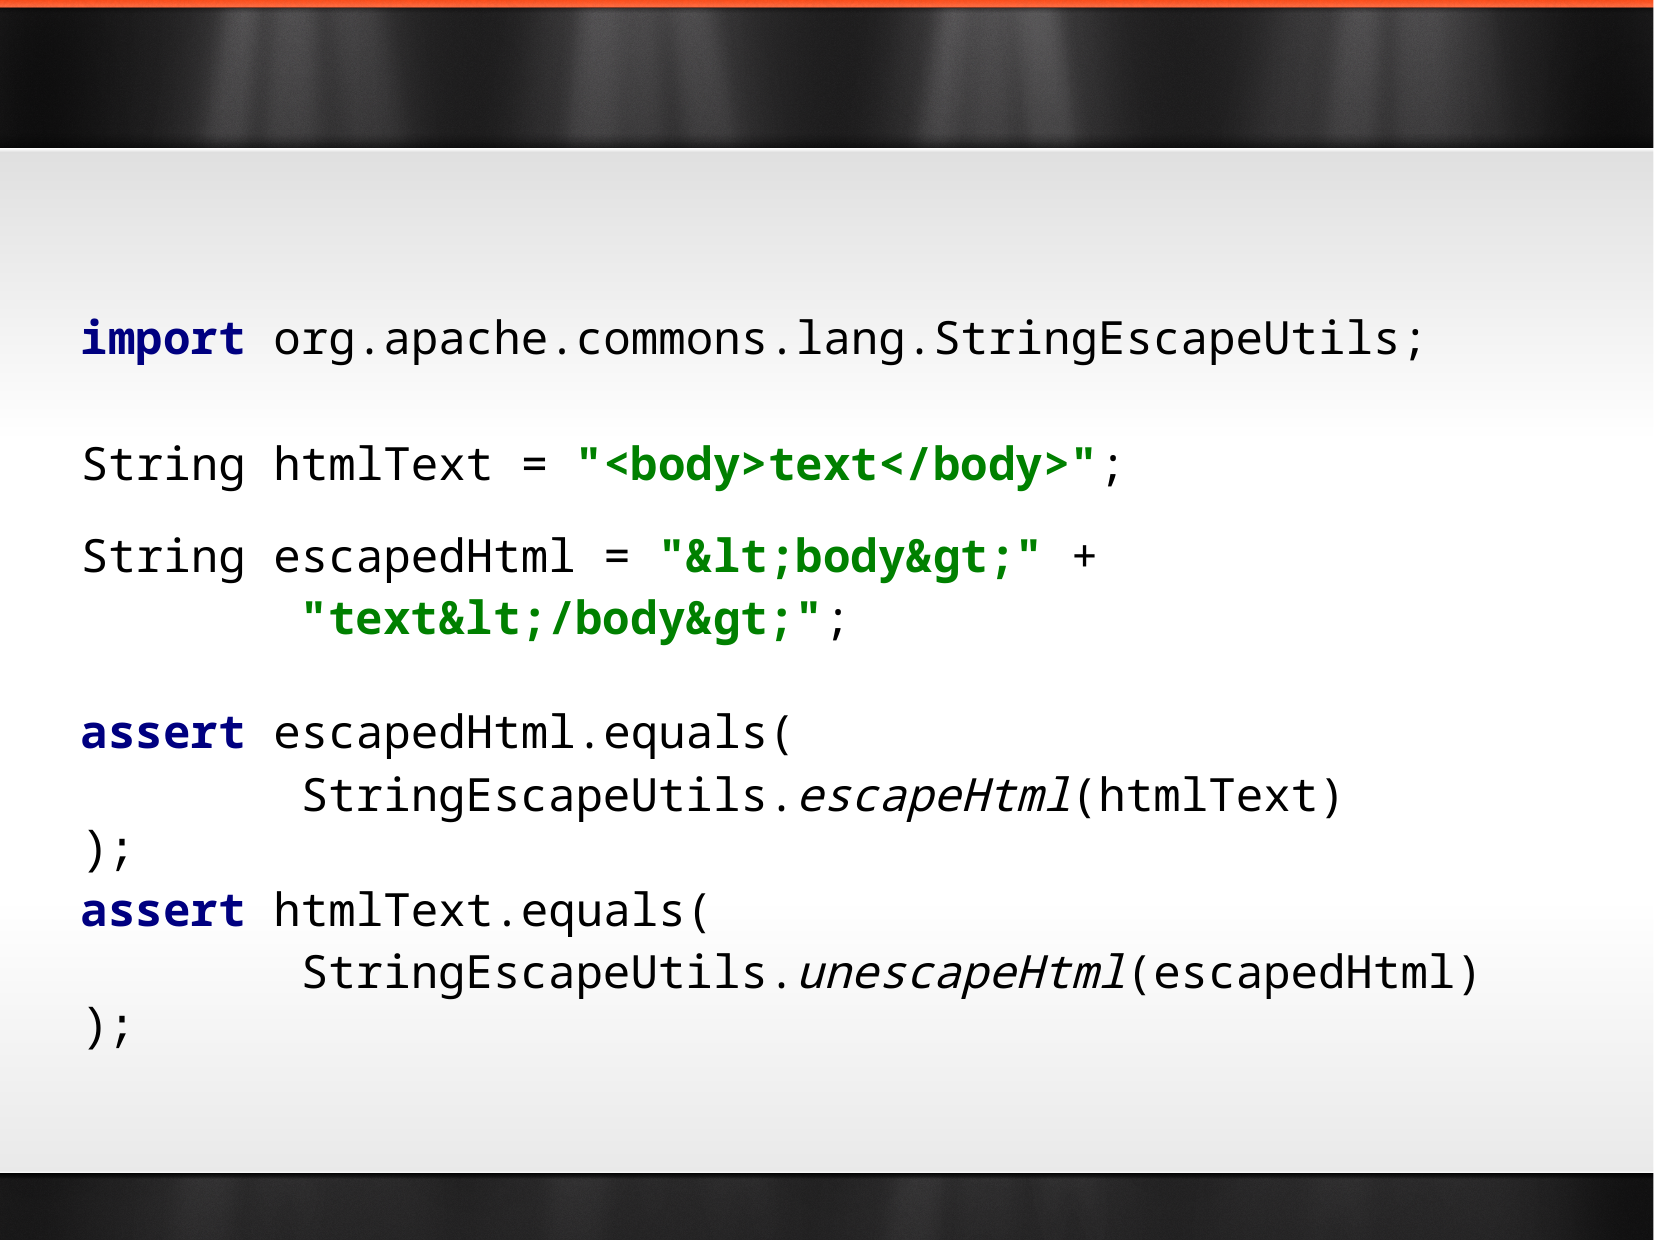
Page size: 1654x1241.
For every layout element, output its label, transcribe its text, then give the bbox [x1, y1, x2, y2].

picture [0, 0, 1654, 1240]
subtitle import org.apache.commons.lang.StringEscapeUtils; String htmlText = "<body>text</body>"; String escapedHtml = "&lt;body&gt;" + "text&lt;/body&gt;"; assert escapedHtml.equals( StringEscapeUtils.escapeHtml(htmlText) ); assert htmlText.equals( StringEscapeUtils.unescapeHtml(escapedHtml) ); [80, 305, 1654, 1125]
